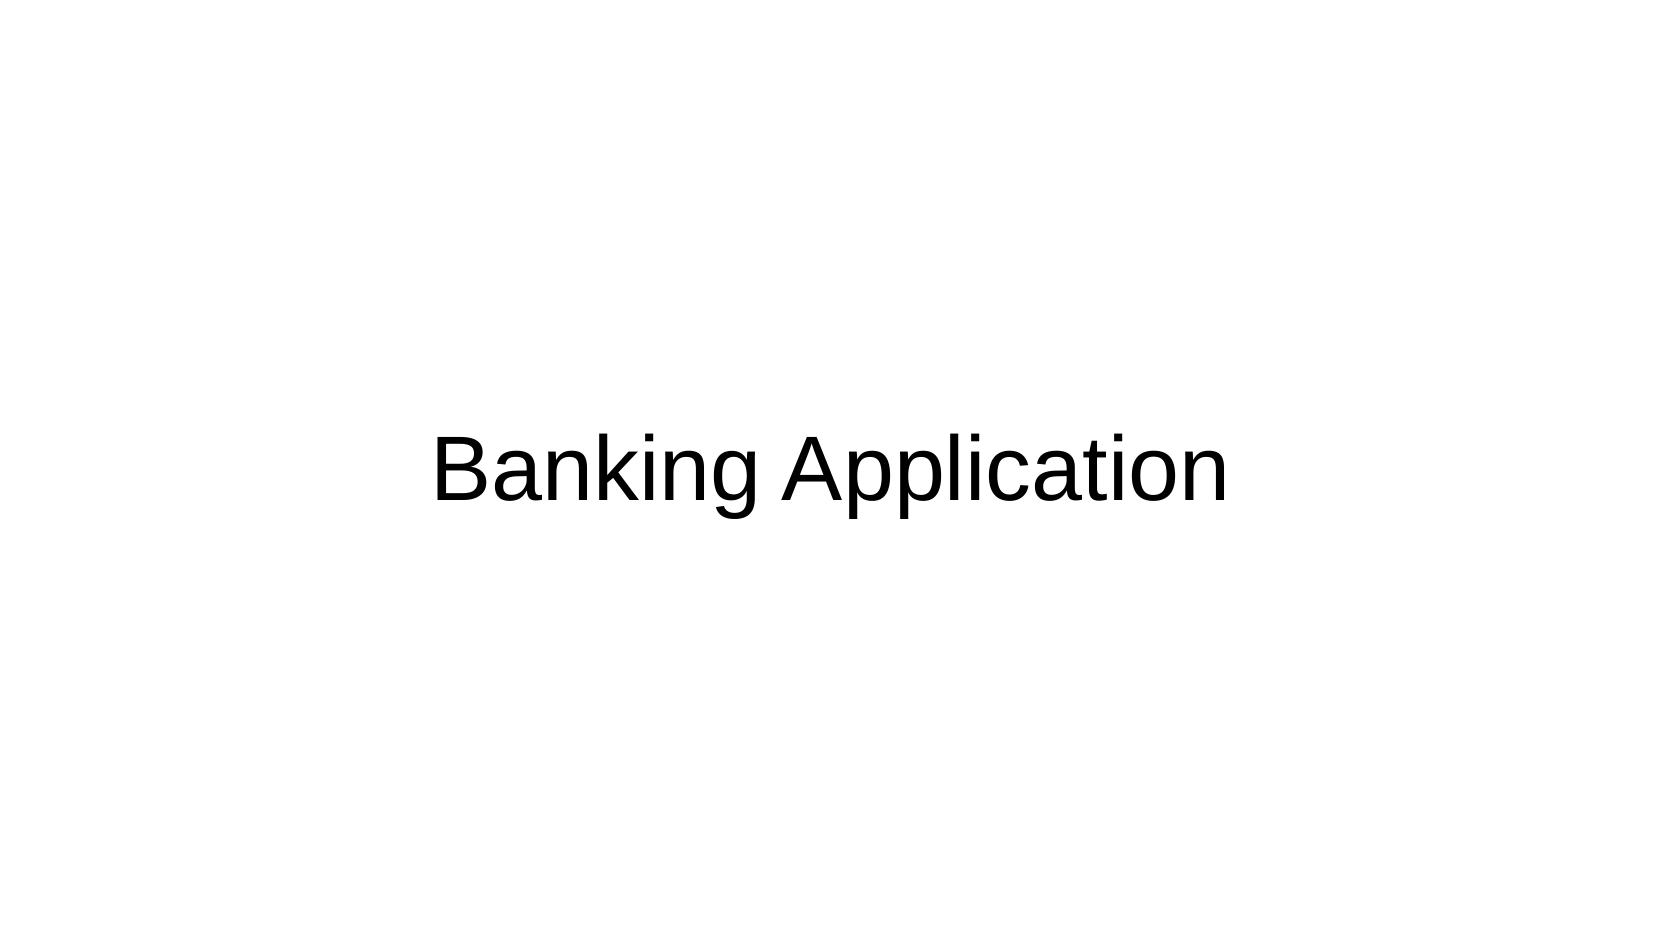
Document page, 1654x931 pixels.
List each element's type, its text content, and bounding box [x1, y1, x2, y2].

title Banking Application [86, 247, 1576, 691]
